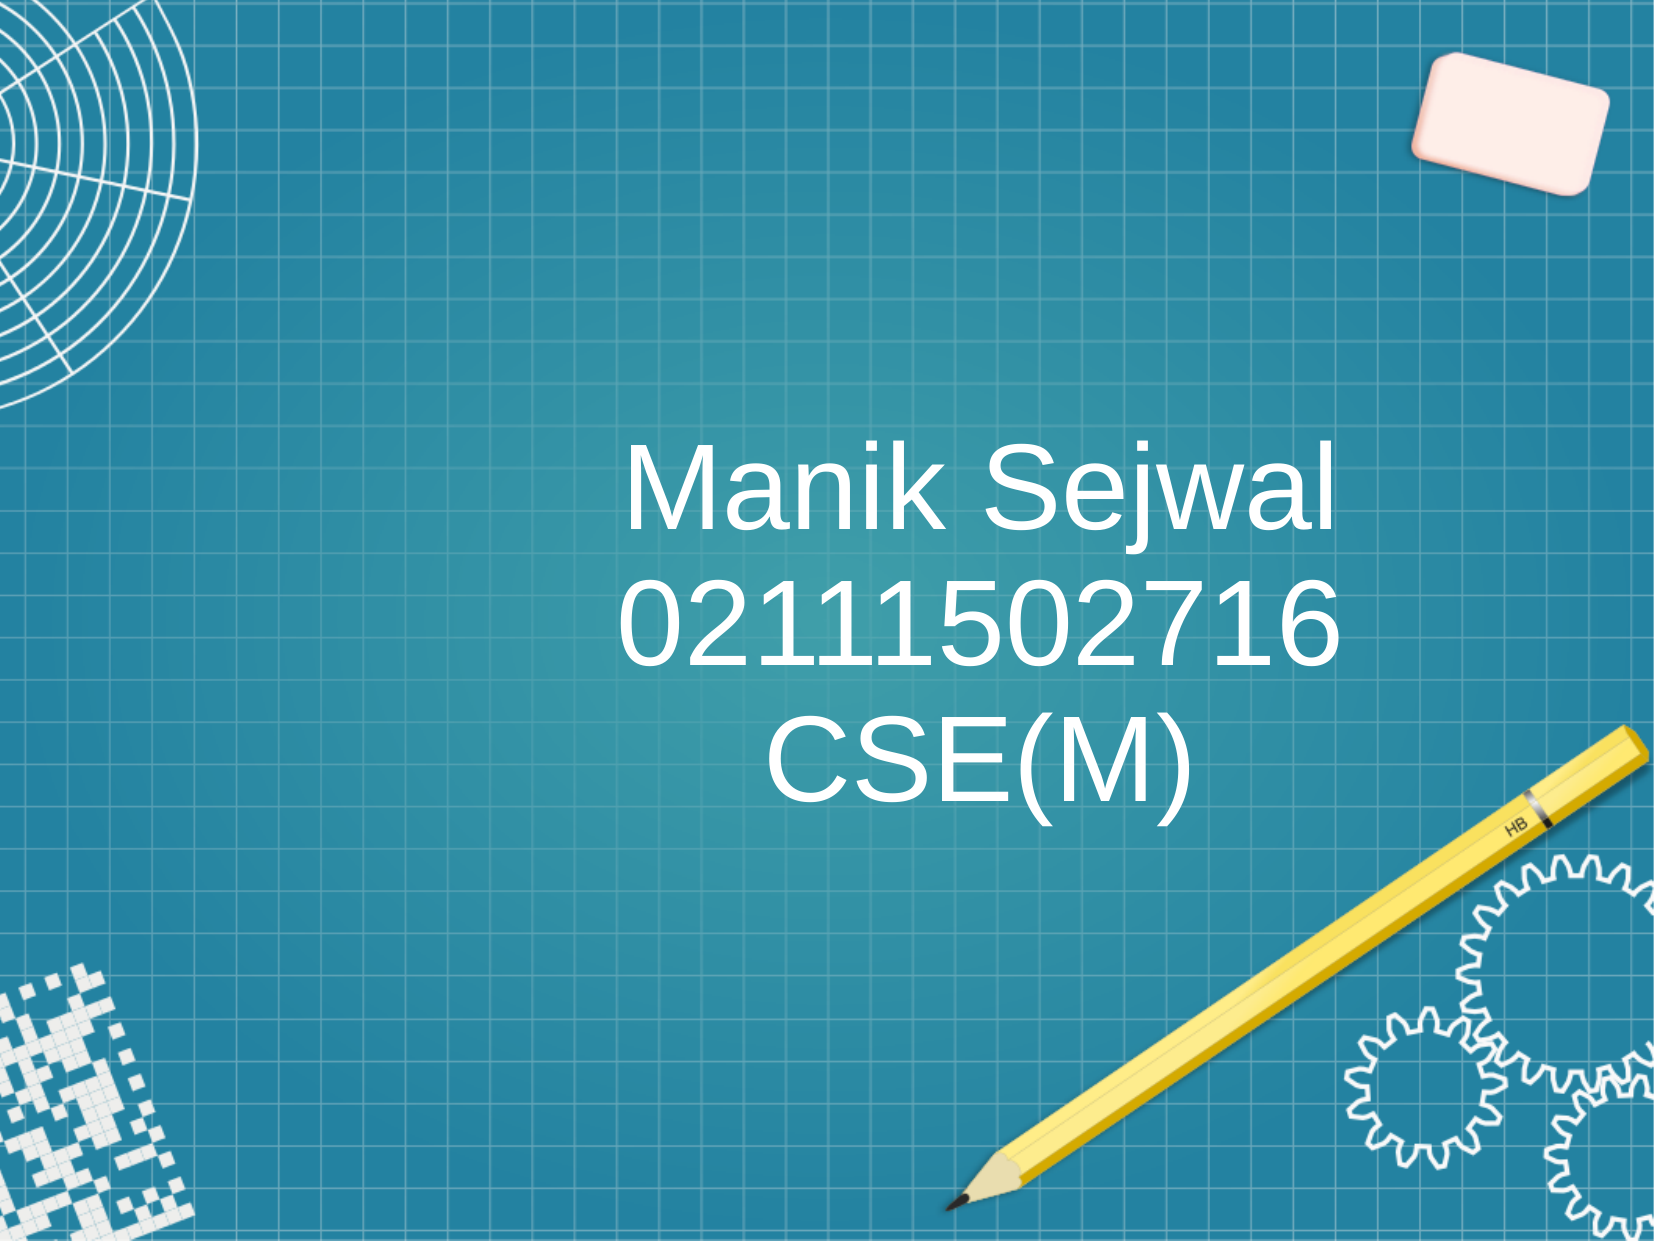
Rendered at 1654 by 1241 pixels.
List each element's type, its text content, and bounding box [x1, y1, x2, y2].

picture [0, 0, 1654, 1241]
title Manik Sejwal 02111502716 CSE(M) [389, 418, 1571, 828]
